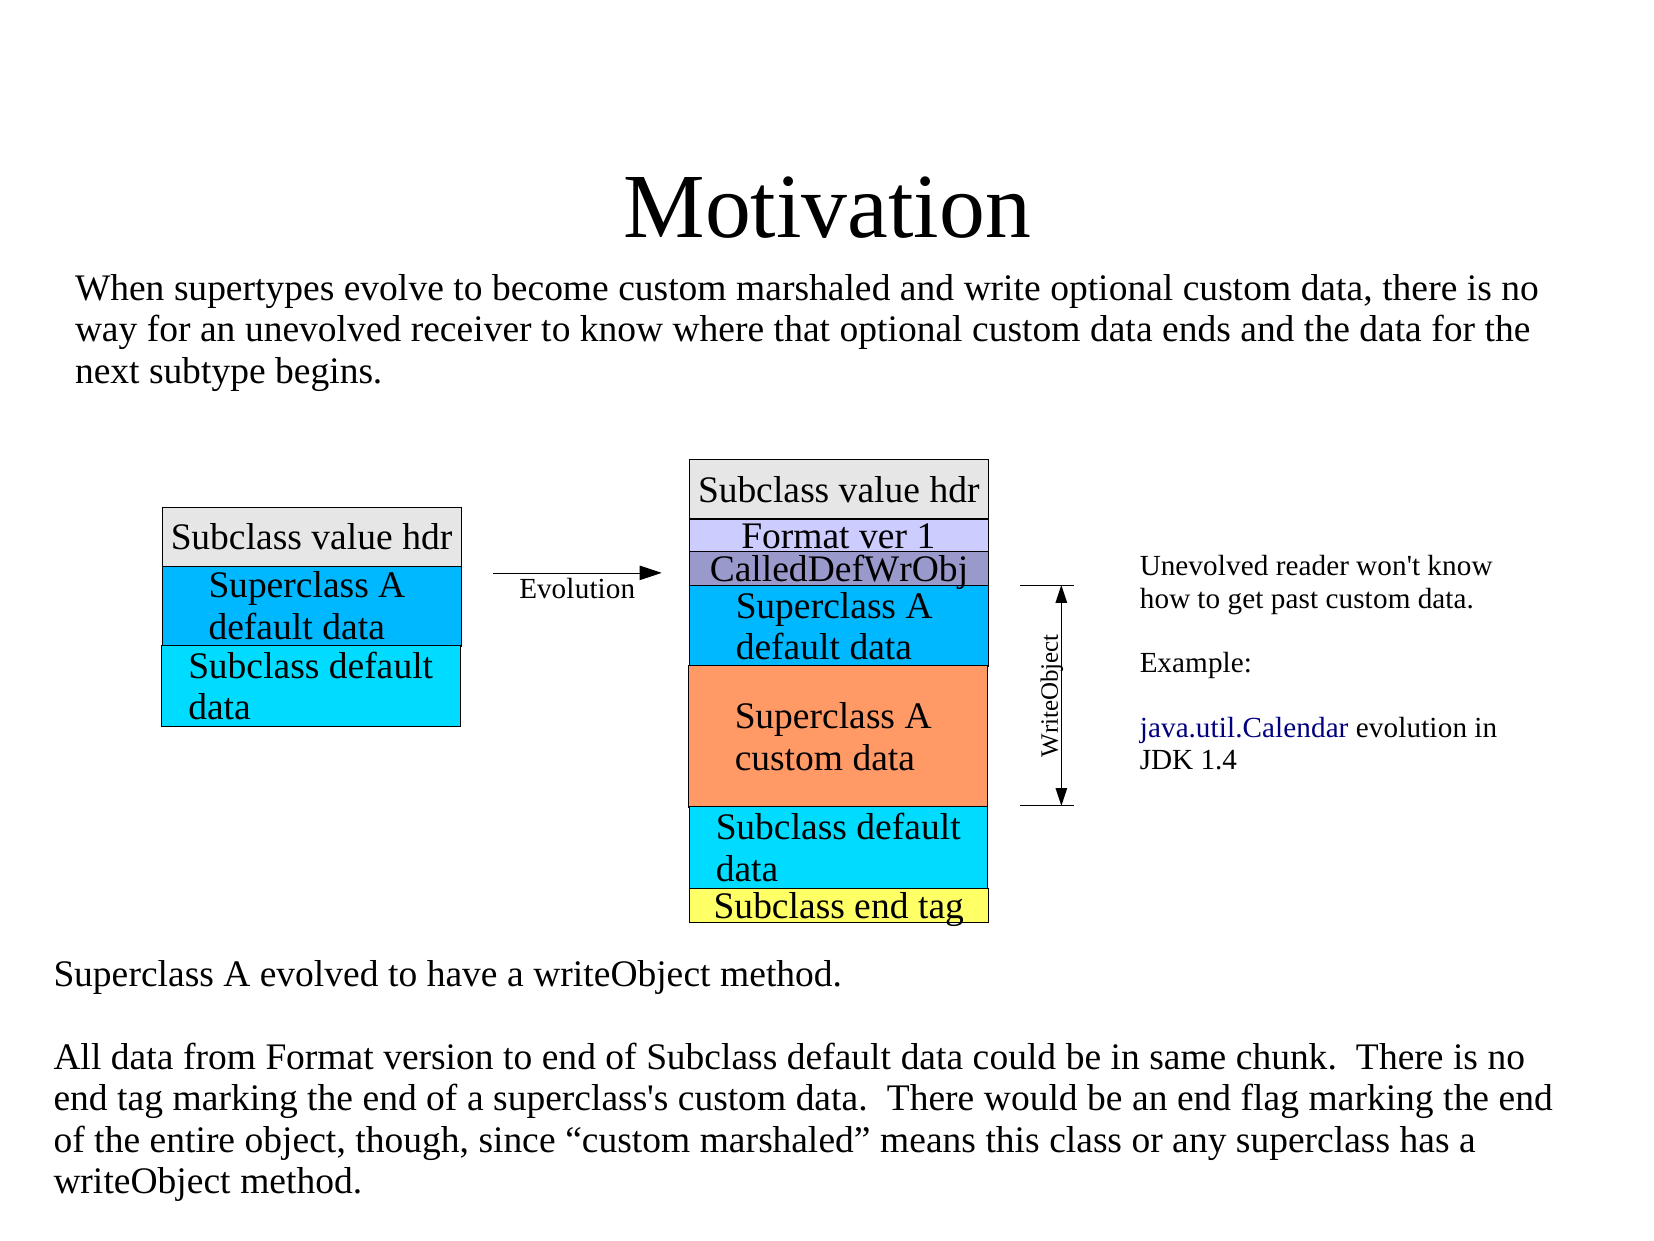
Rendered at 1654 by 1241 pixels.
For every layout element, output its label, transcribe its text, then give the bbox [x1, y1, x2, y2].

text_box CalledDefWrObj [689, 551, 989, 586]
text_box Superclass A evolved to have a writeObject method. All data from Format version to end of Subclass default data could be in same chunk. There is no end tag marking the end of a superclass's custom data. There would be an end flag marking the end of the entire object, though, since “custom marshaled” means this class or any superclass has a writeObject method. [53, 952, 1569, 1226]
text_box When supertypes evolve to become custom marshaled and write optional custom data, there is no way for an unevolved receiver to know where that optional custom data ends and the data for the next subtype begins. [75, 266, 1603, 403]
text_box Format ver 1 [689, 519, 989, 551]
text_box Superclass A custom data [688, 665, 988, 808]
text_box Subclass value hdr [689, 459, 989, 519]
text_box Unevolved reader won't know how to get past custom data. Example: java.util.Calendar evolution in JDK 1.4 [1139, 549, 1548, 799]
text_box Subclass default data [161, 645, 461, 727]
text_box Subclass value hdr [162, 507, 462, 567]
text_box Superclass A default data [689, 586, 989, 667]
text_box Superclass A default data [162, 567, 462, 647]
title Motivation [121, 102, 1534, 266]
text_box Subclass end tag [689, 888, 989, 923]
text_box Subclass default data [689, 806, 988, 888]
